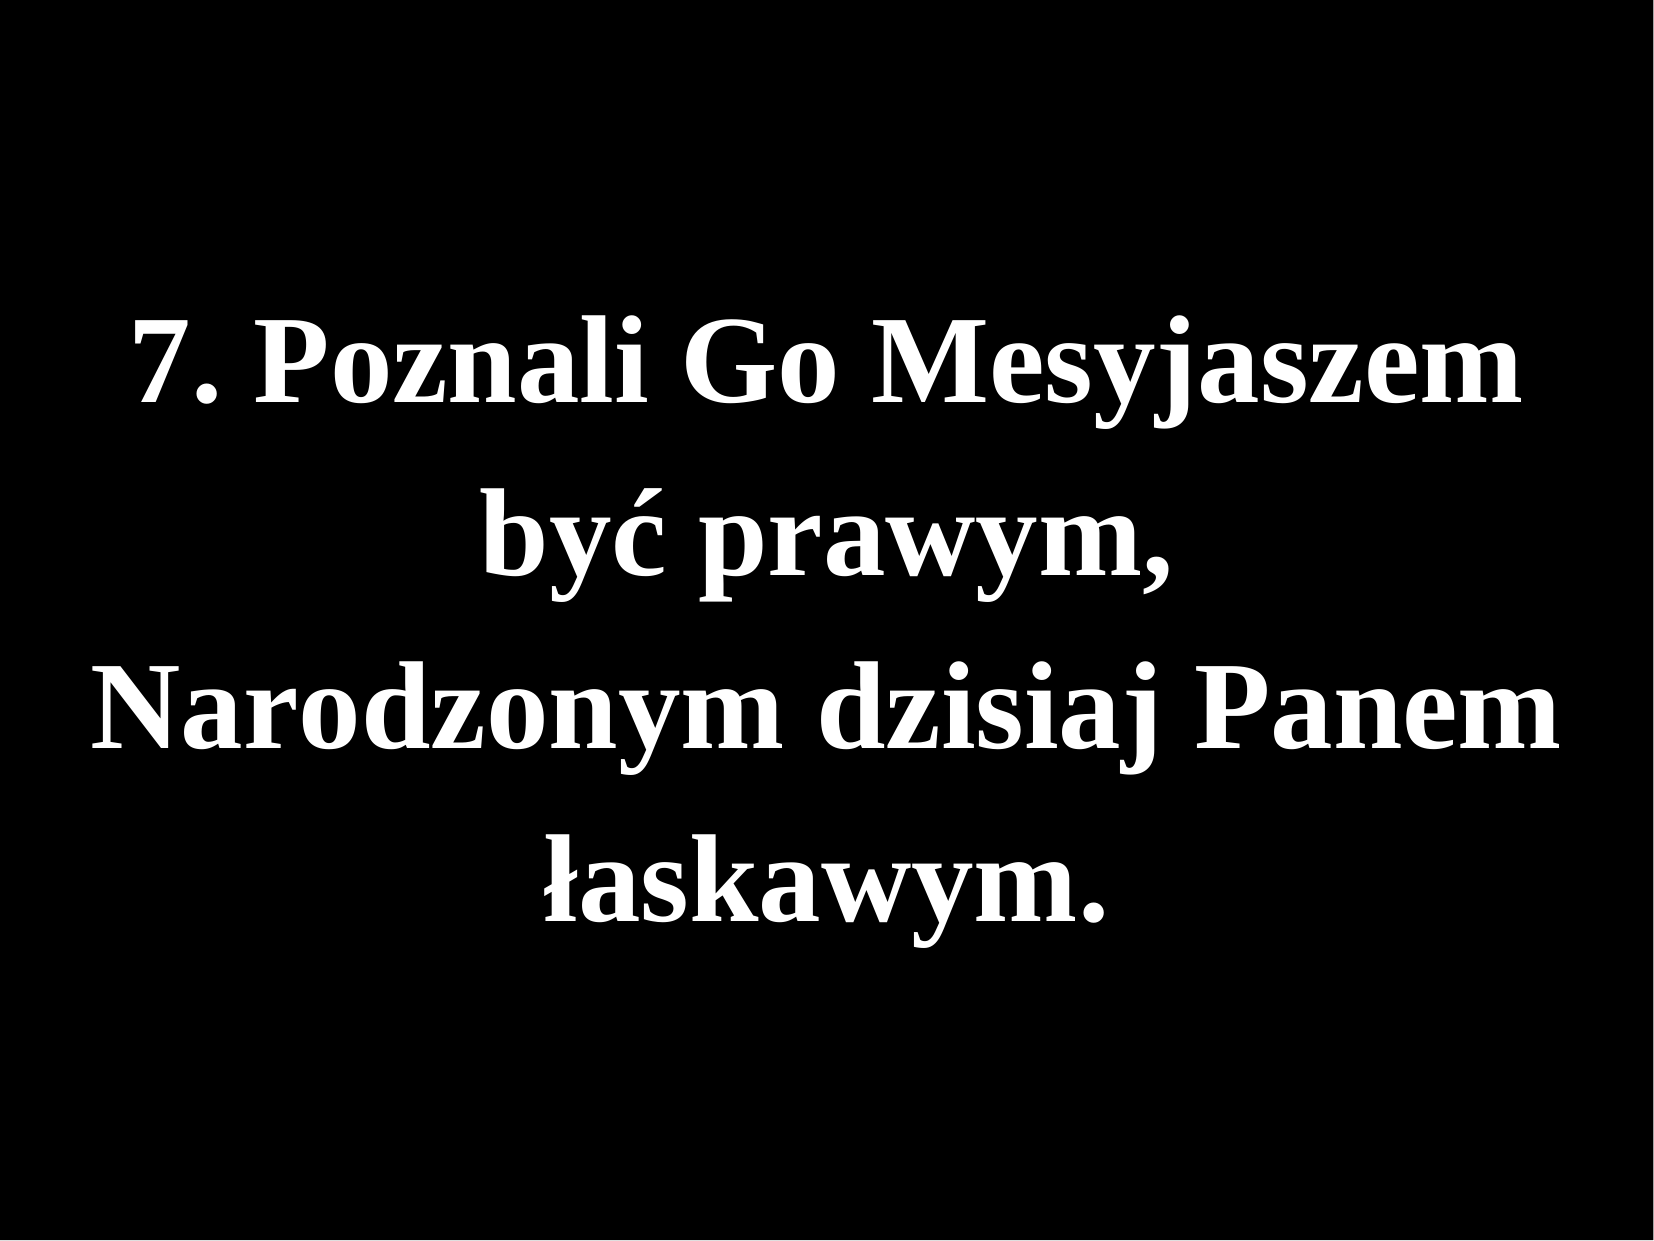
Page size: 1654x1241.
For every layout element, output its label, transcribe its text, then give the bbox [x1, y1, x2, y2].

title 7. Poznali Go Mesyjaszem ppp być prawym, ppp Narodzonym dzisiaj Panem ppp łaskawym. [0, 0, 1654, 1241]
